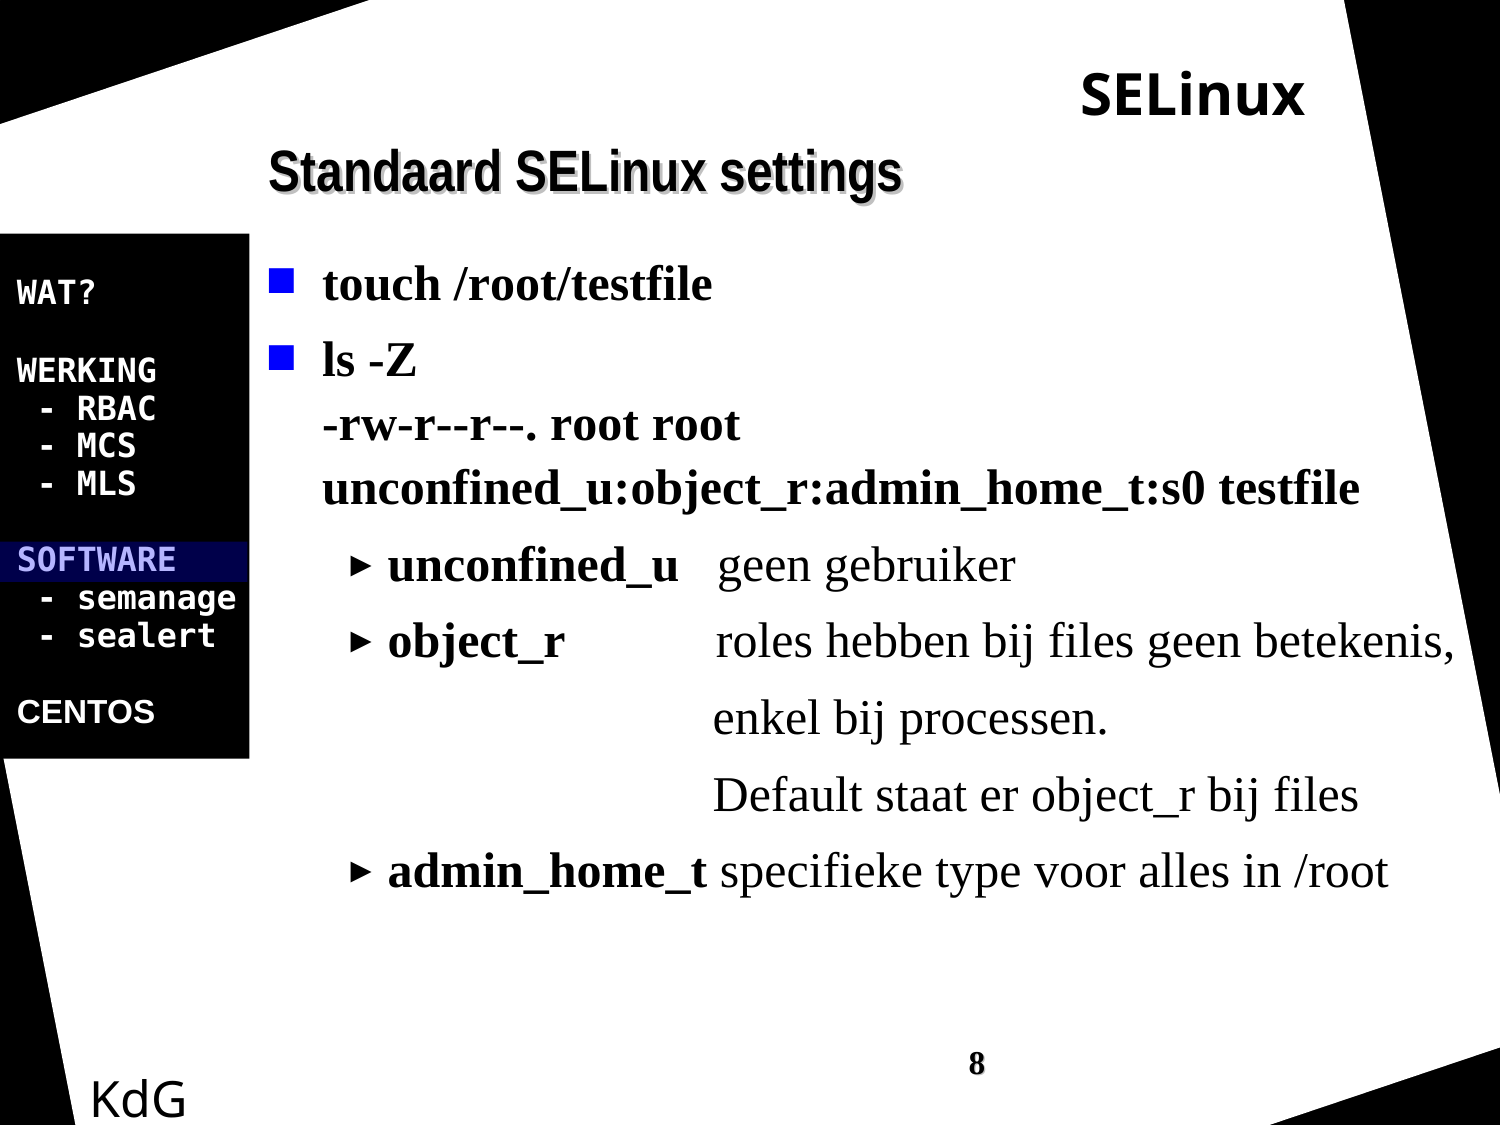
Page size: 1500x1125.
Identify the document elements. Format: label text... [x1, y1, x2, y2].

list touch /root/testfile ls -Z -rw-r--r--. root root unconfined_u:object_r:admin_home_t:s0 testfile unconfined_u geen gebruiker object_r roles hebben bij files geen betekenis, enkel bij processen. Default staat er object_r bij files admin_home_t specifieke type voor alles in /root [268, 246, 1468, 900]
text_box [0, 541, 248, 582]
title Standaard SELinux settings [268, 41, 1415, 246]
